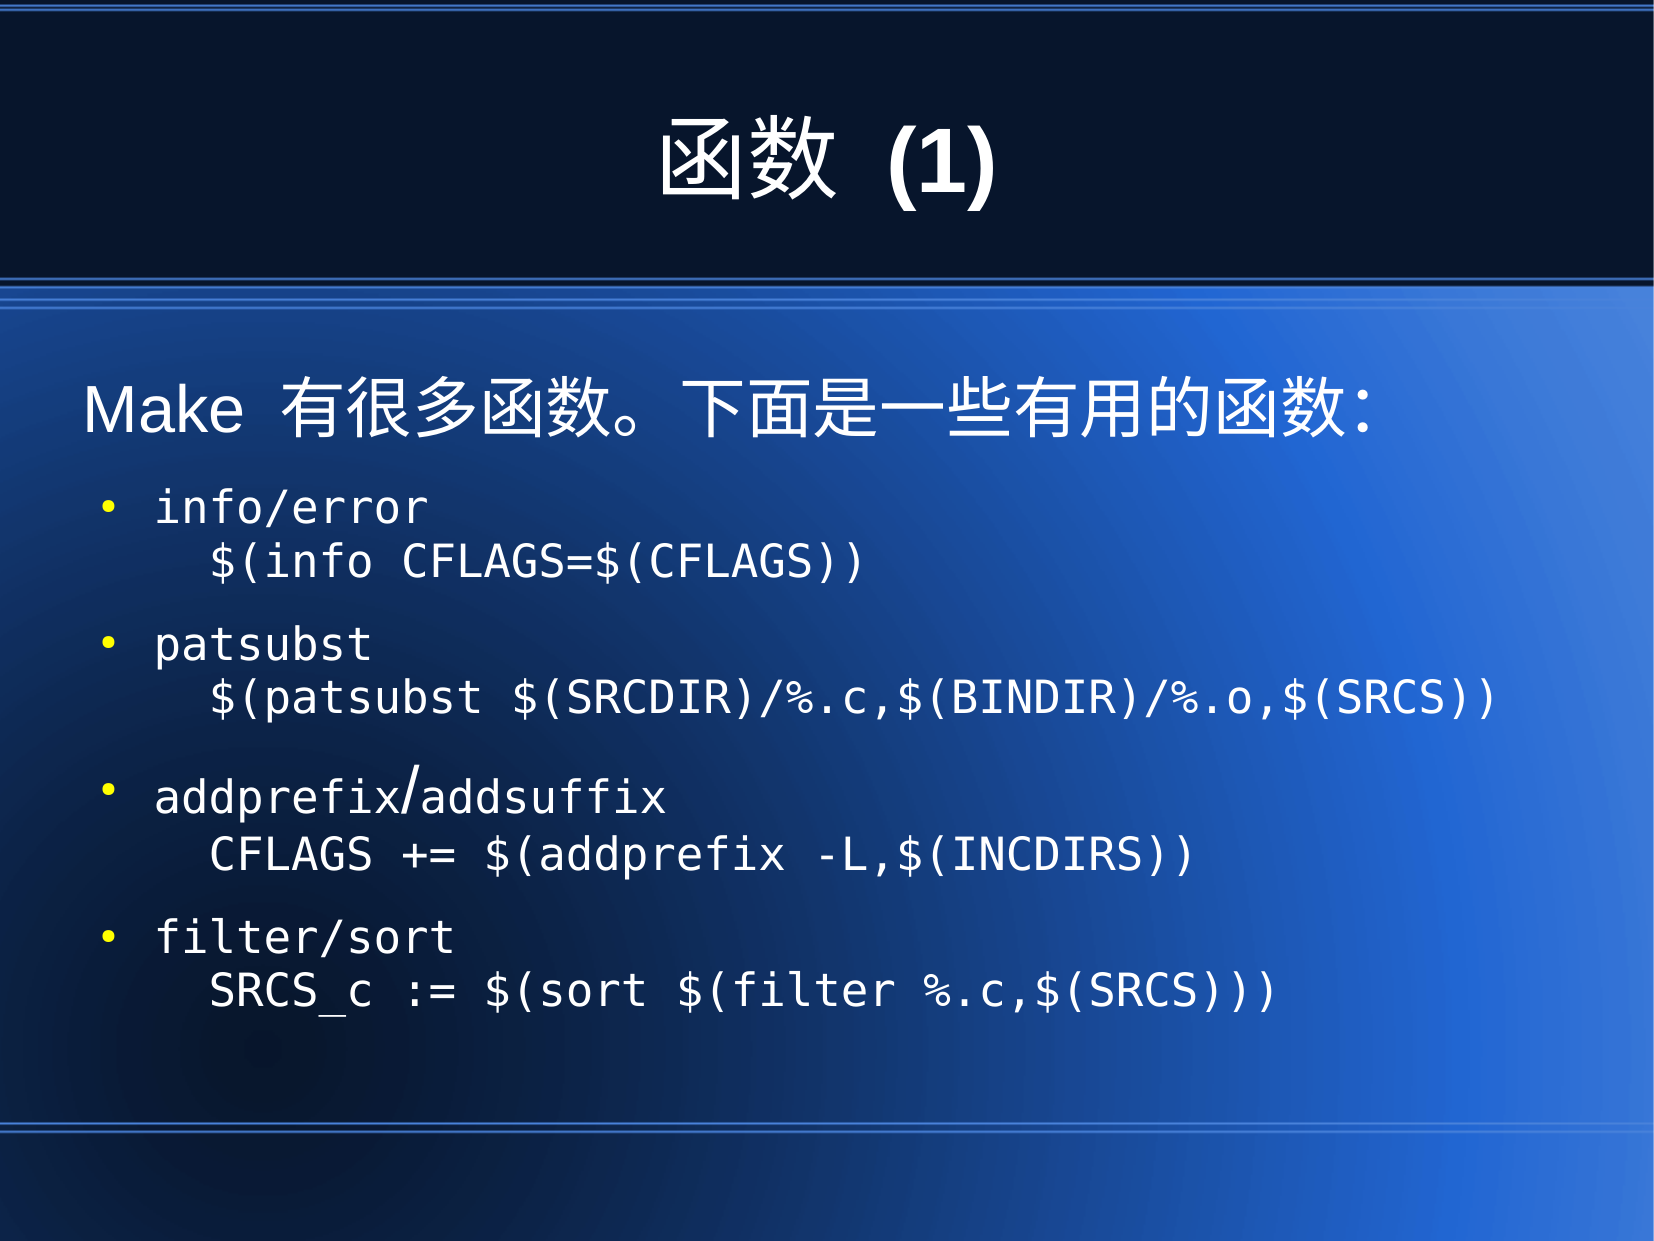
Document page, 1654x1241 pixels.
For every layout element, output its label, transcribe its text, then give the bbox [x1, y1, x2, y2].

list Make 有很多函数。下面是一些有用的函数： info/error $(info CFLAGS=$(CFLAGS)) patsubst $(patsubst $(SRCDIR)/%.c,$(BINDIR)/%.o,$(SRCS)) addprefix/addsuffix CFLAGS += $(addprefix -L,$(INCDIRS)) filter/sort SRCS_c := $(sort $(filter %.c,$(SRCS))) [82, 355, 1571, 1058]
title 函数 (1) [82, 49, 1571, 257]
picture [0, 0, 1654, 1241]
